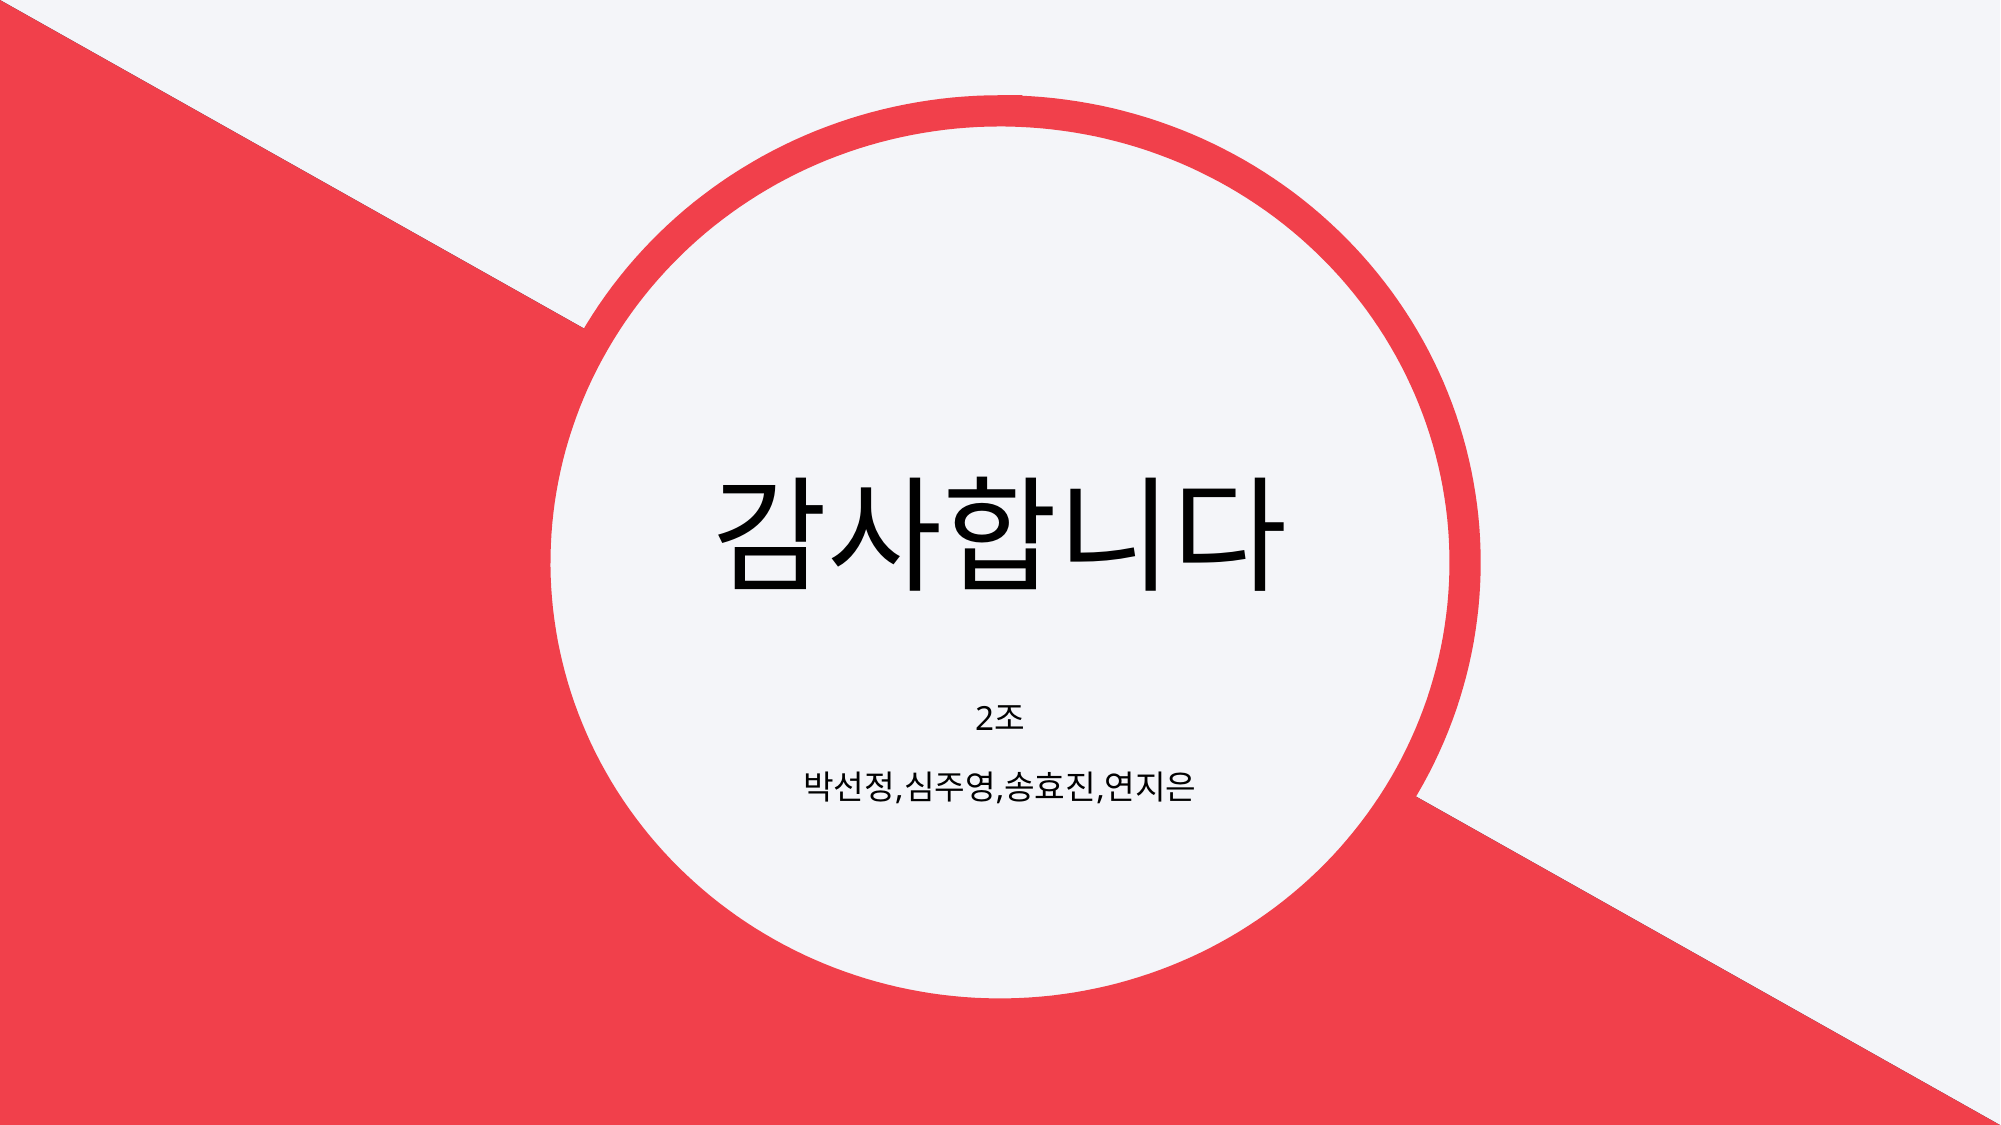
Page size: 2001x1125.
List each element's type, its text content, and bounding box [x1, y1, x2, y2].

list 2조 박선정,심주영,송효진,연지은 [697, 650, 1303, 853]
title 감사합니다 [613, 456, 1387, 607]
